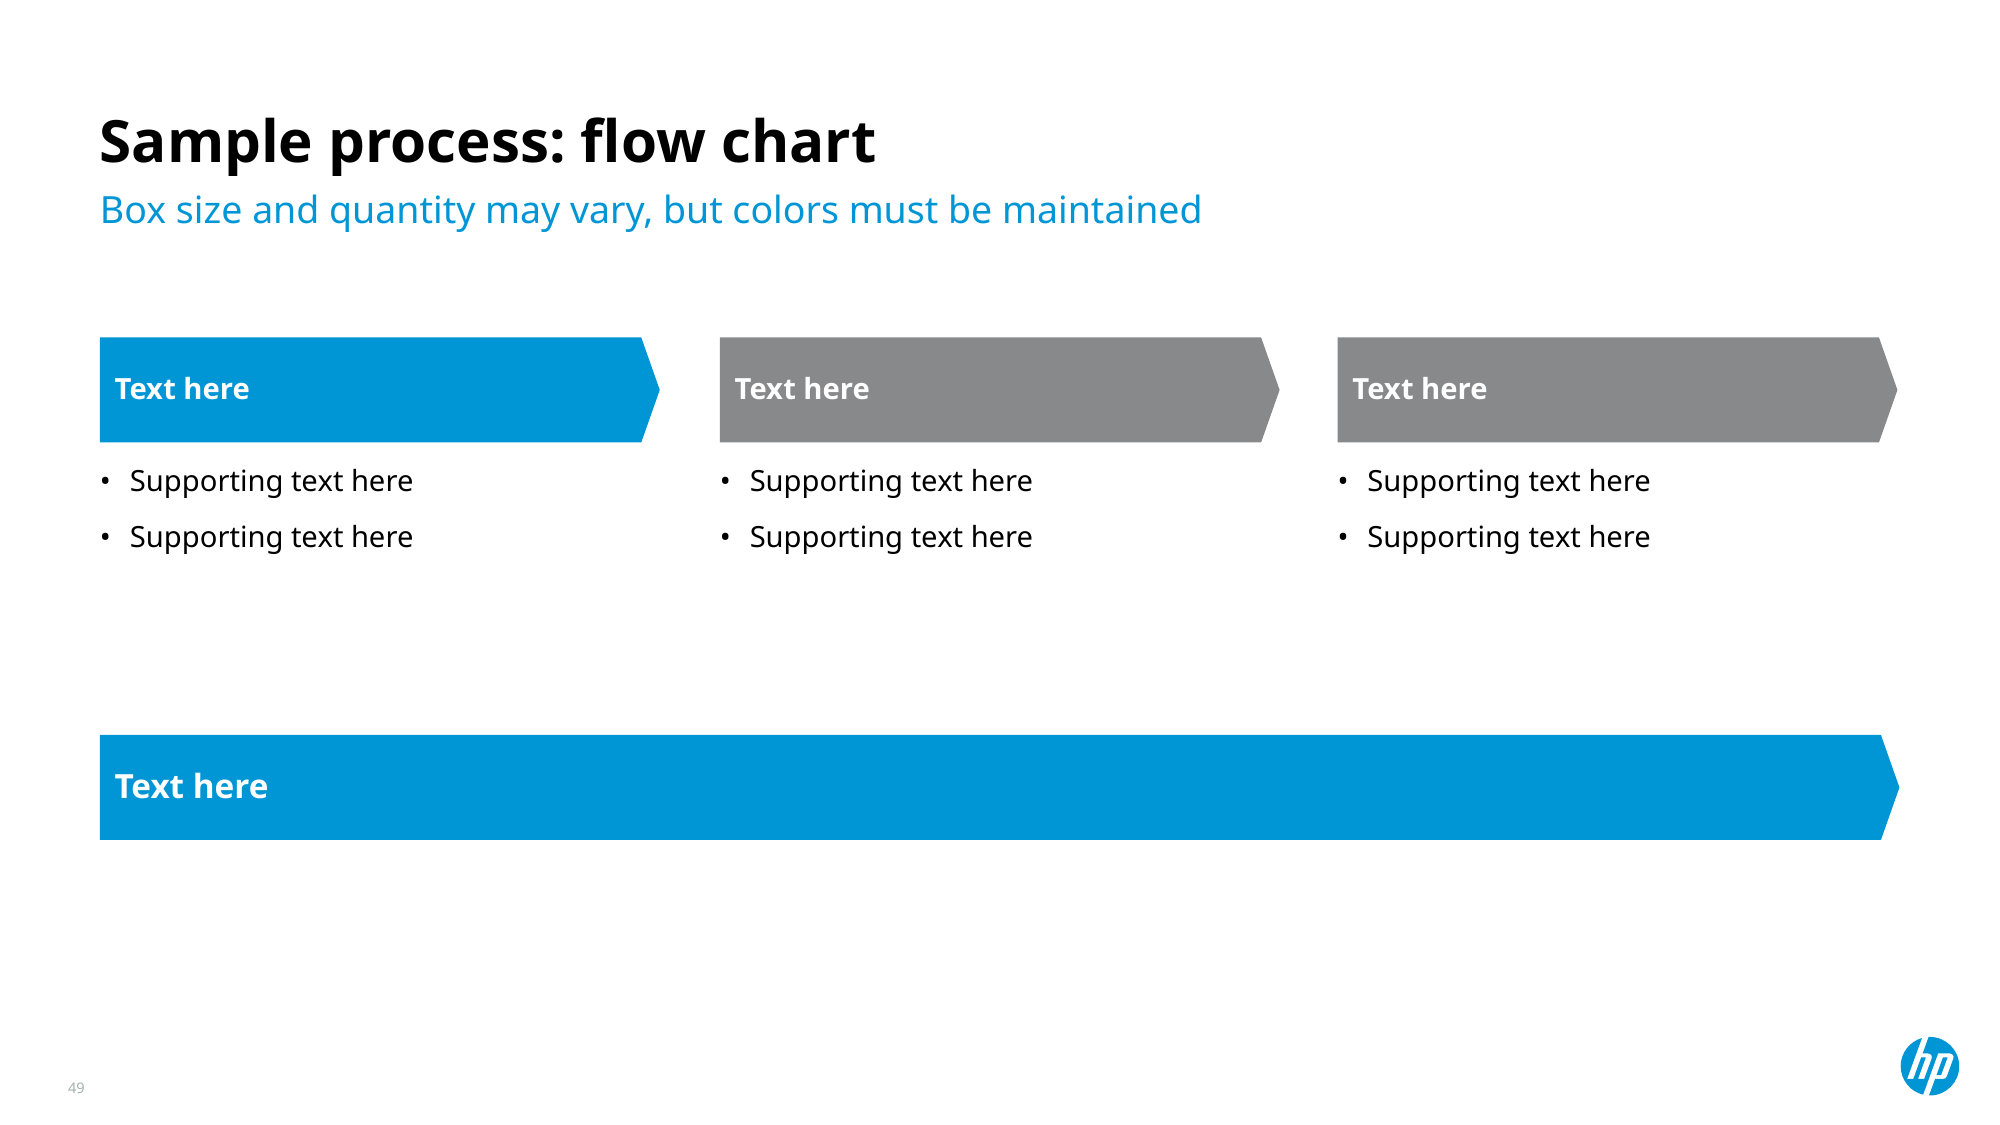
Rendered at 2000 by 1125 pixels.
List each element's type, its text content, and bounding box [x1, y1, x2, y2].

text_box Supporting text here Supporting text here [99, 465, 660, 713]
text_box Supporting text here Supporting text here [1337, 465, 1898, 713]
text_box Supporting text here Supporting text here [719, 465, 1280, 713]
text_box Text here [99, 734, 1900, 840]
text_box Text here [1337, 337, 1898, 443]
slide_number <number> [34, 1062, 85, 1099]
text_box Text here [719, 337, 1280, 443]
title Sample process: flow chart [99, 50, 1900, 175]
text_box Text here [99, 337, 660, 443]
list Box size and quantity may vary, but colors must be maintained [99, 186, 1900, 229]
